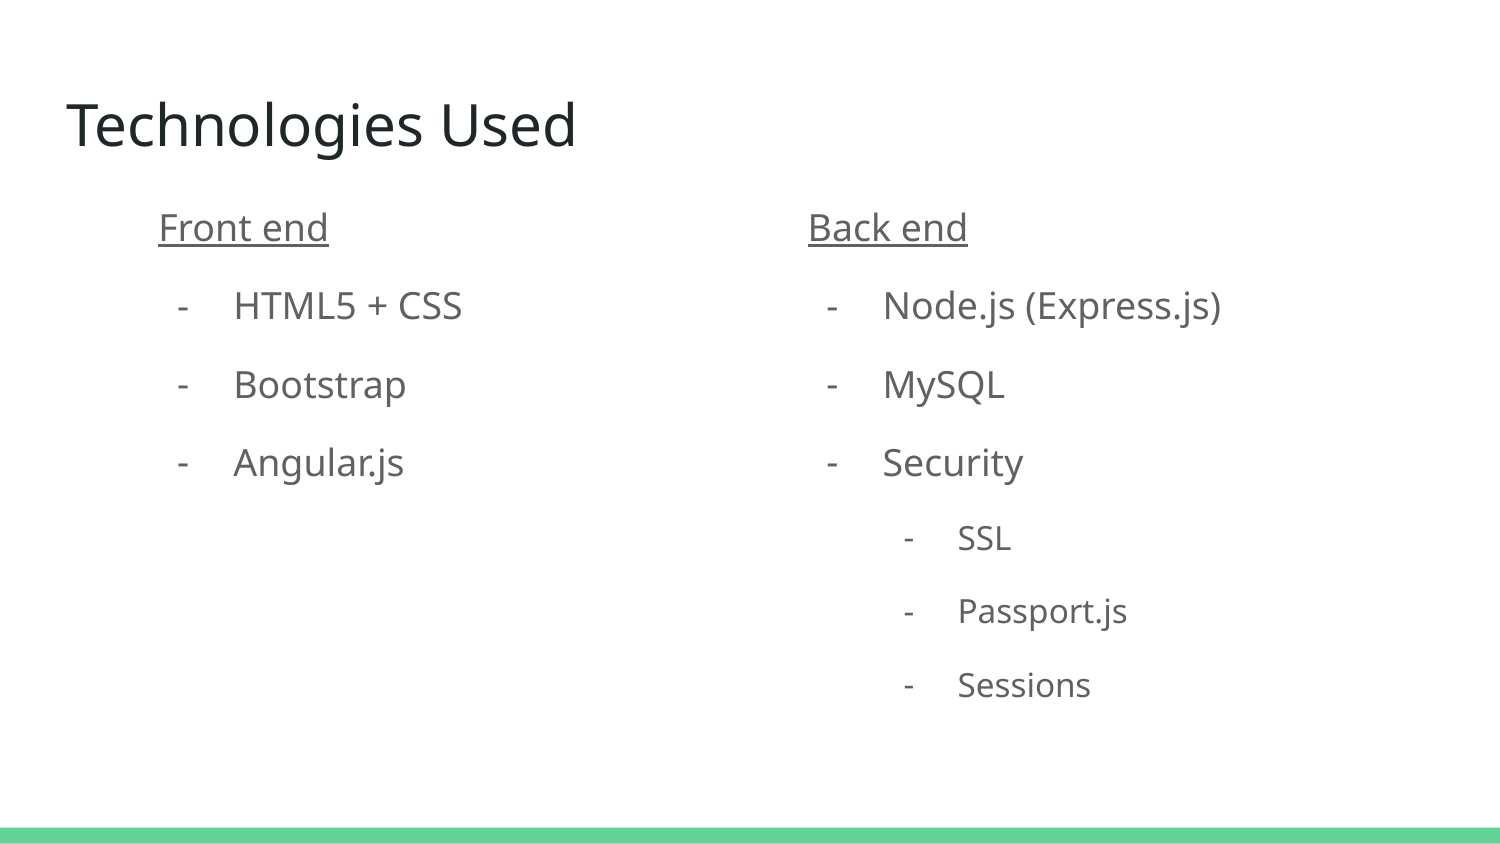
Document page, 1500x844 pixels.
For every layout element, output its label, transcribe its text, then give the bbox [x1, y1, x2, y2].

list Back end Node.js (Express.js) MySQL Security SSL Passport.js Sessions [792, 189, 1449, 750]
title Technologies Used [51, 72, 1449, 167]
list Front end HTML5 + CSS Bootstrap Angular.js [143, 189, 792, 750]
